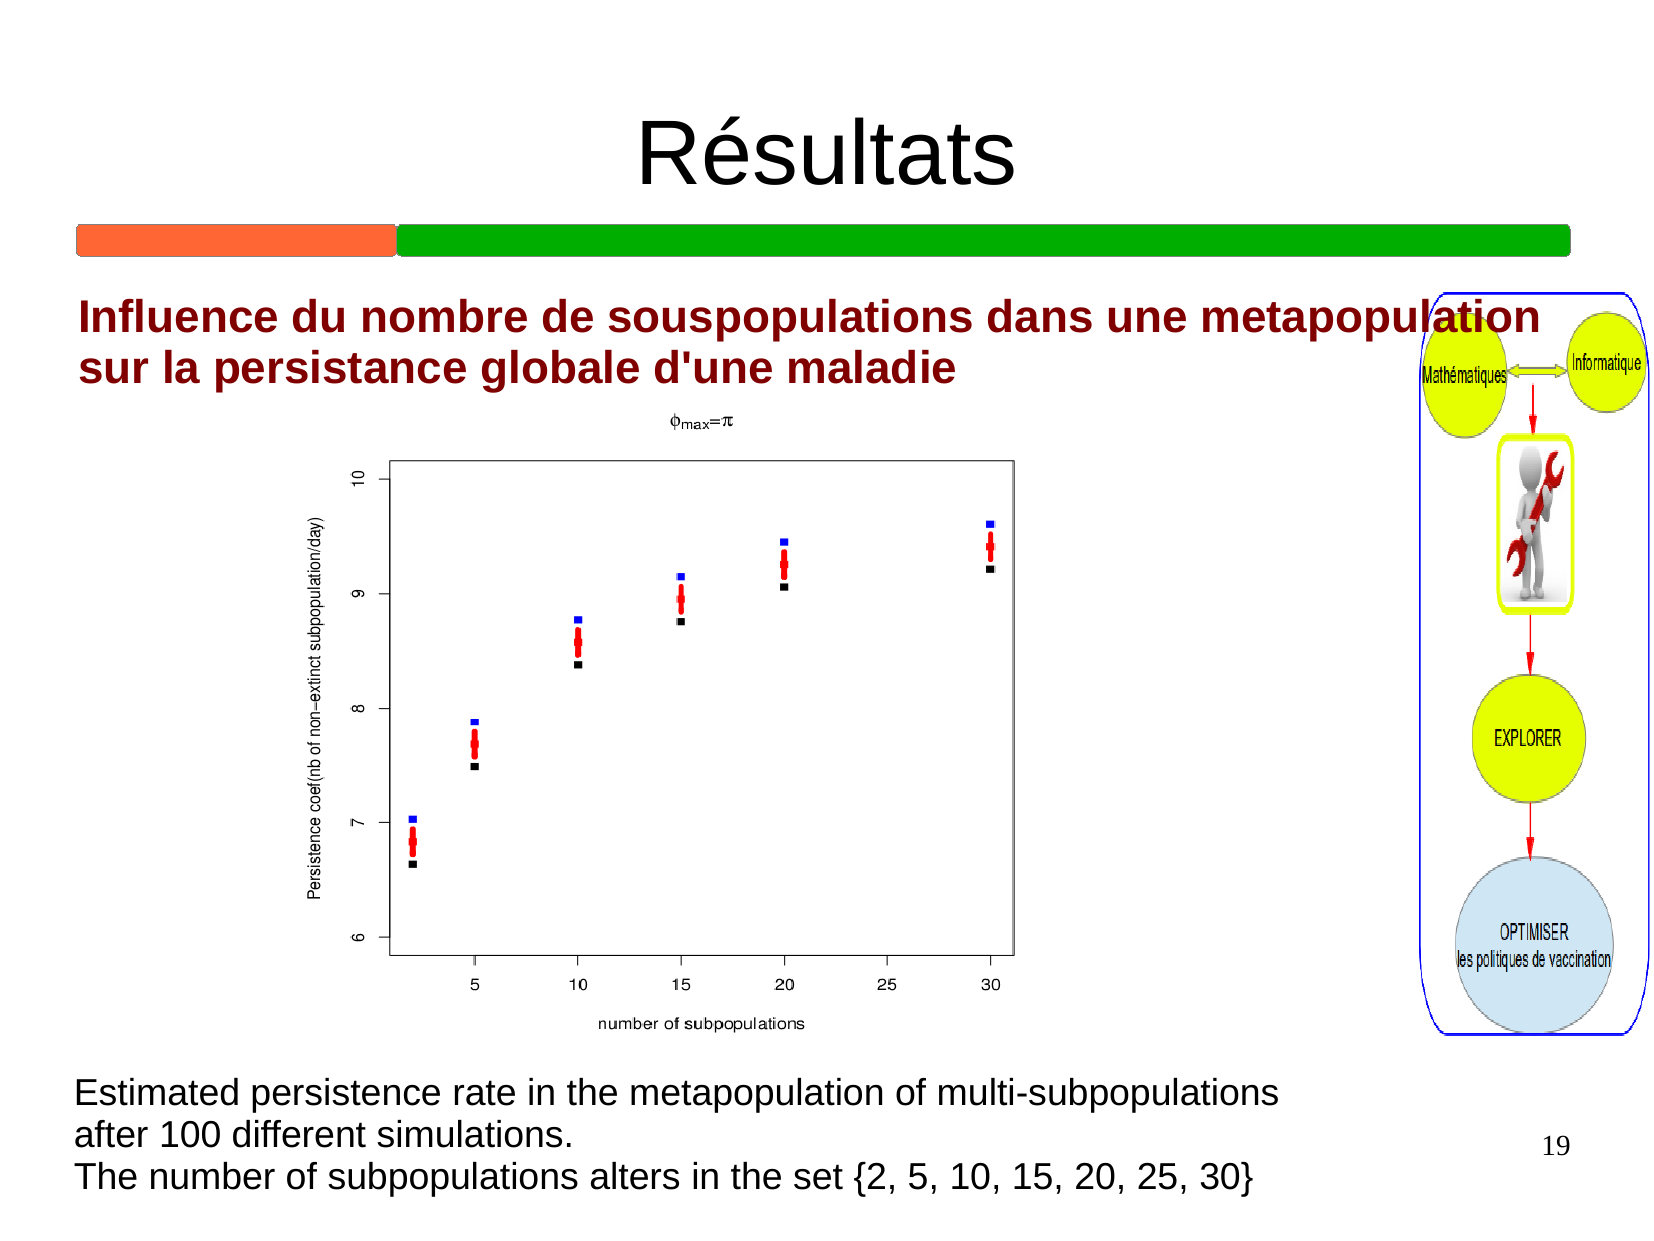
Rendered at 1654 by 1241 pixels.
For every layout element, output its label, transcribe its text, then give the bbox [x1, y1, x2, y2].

title Résultats [82, 49, 1571, 228]
text_box Estimated persistence rate in the metapopulation of multi-subpopulations after 100 different simulations. The number of subpopulations alters in the set {2, 5, 10, 15, 20, 25, 30} [59, 1063, 1306, 1205]
picture [1417, 288, 1654, 1052]
text_box Influence du nombre de souspopulations dans une metapopulation sur la persistance globale d'une maladie [63, 283, 1571, 401]
picture [307, 400, 1040, 1040]
text_box [76, 224, 1571, 257]
